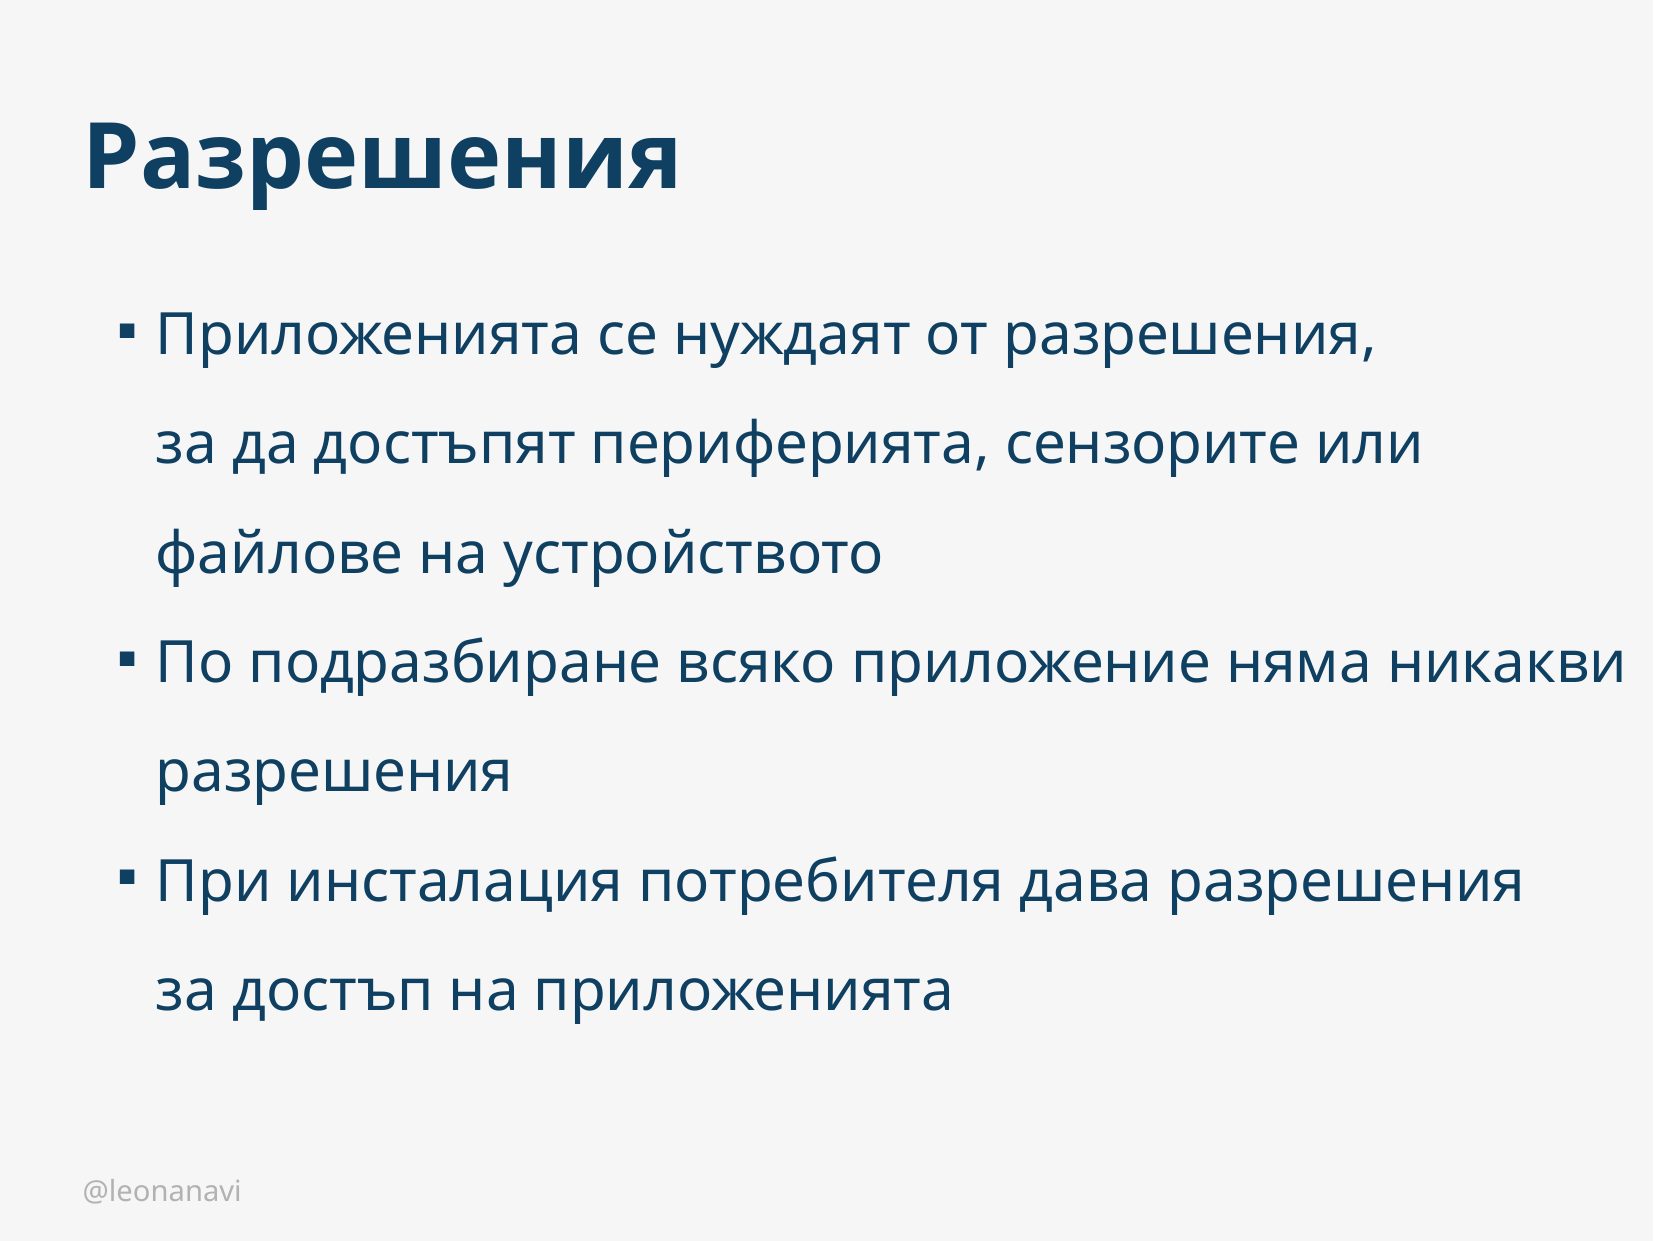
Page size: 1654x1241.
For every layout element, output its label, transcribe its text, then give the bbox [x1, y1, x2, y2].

title Разрешения [82, 49, 1571, 257]
text_box Приложенията се нуждаят от разрешения, за да достъпят периферията, сензорите или файлове на устройството По подразбиране всяко приложение няма никакви разрешения При инсталация потребителя дава разрешения за достъп на приложенията [105, 285, 1592, 1219]
